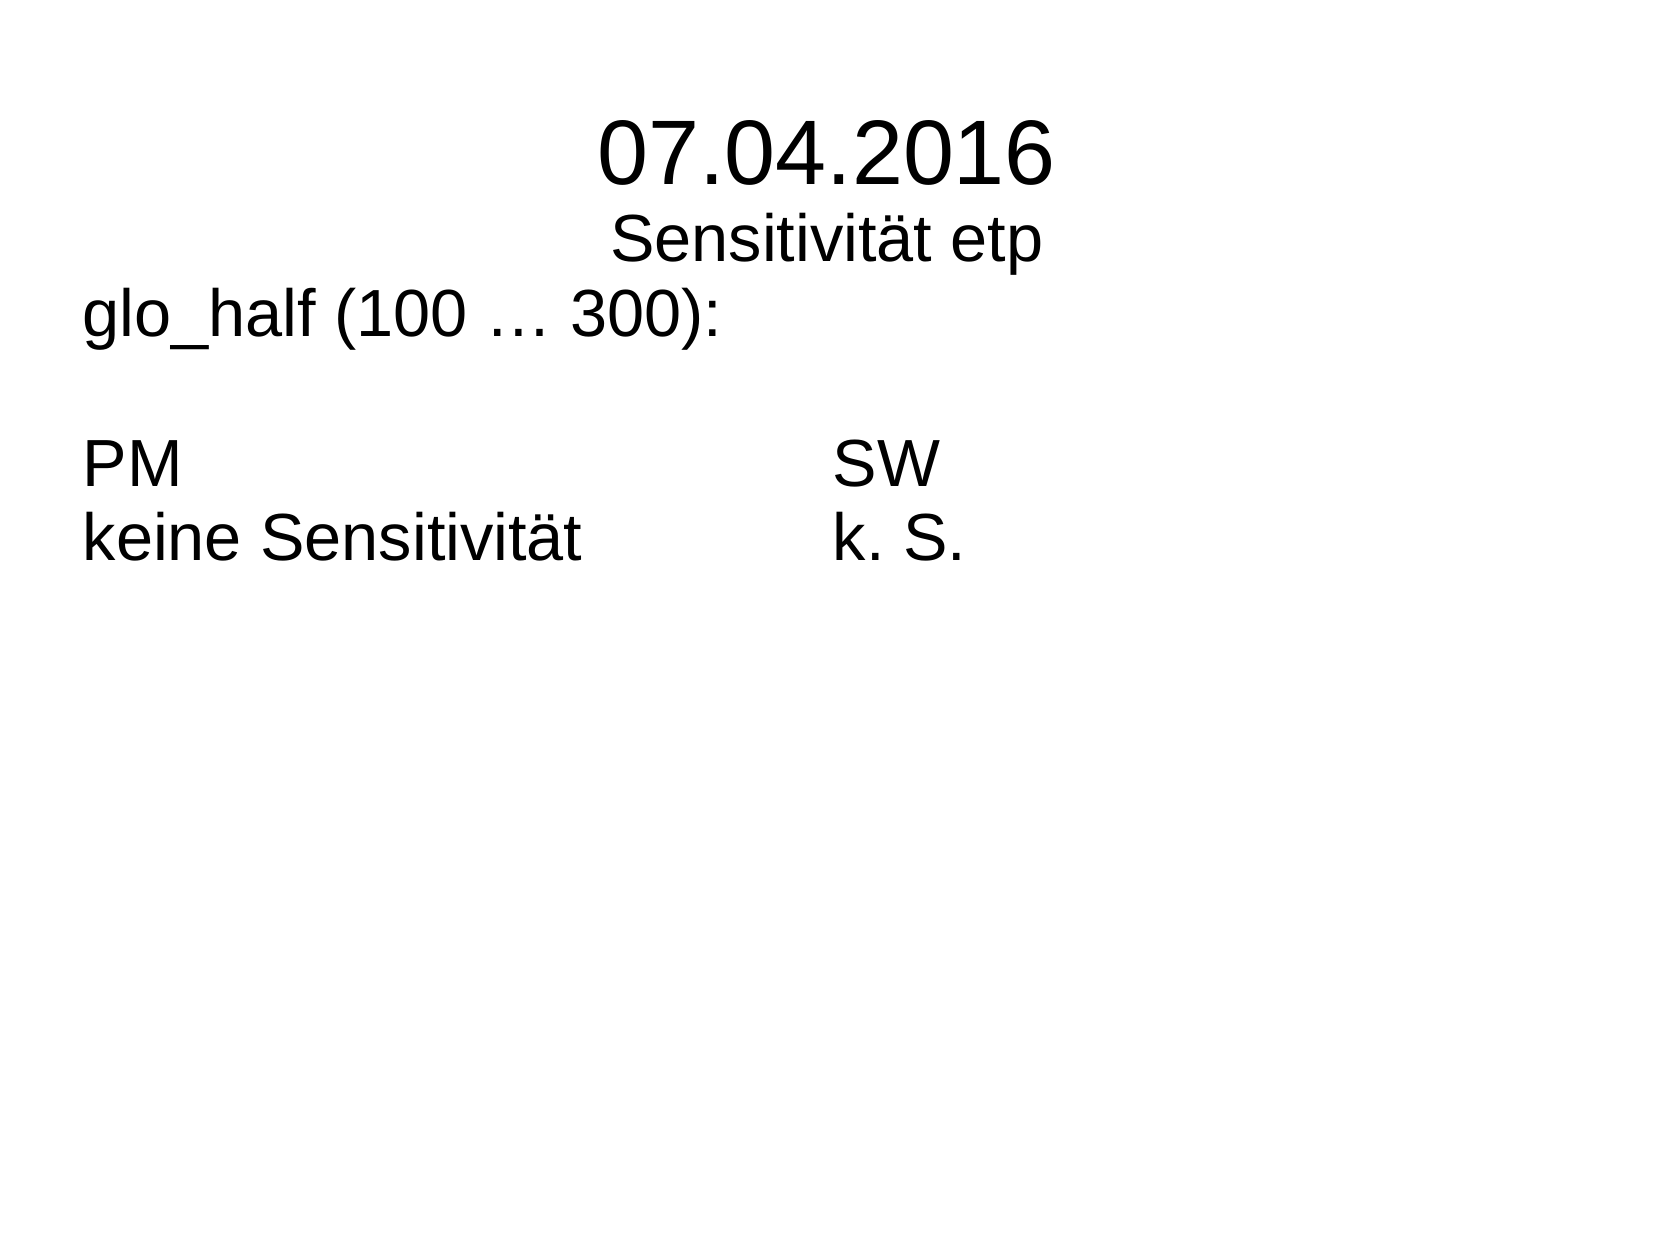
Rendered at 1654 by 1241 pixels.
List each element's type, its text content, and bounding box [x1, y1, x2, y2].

subtitle Sensitivität etp glo_half (100 … 300): PM SW keine Sensitivität k. S. [82, 201, 1571, 1099]
title 07.04.2016 [82, 49, 1571, 201]
